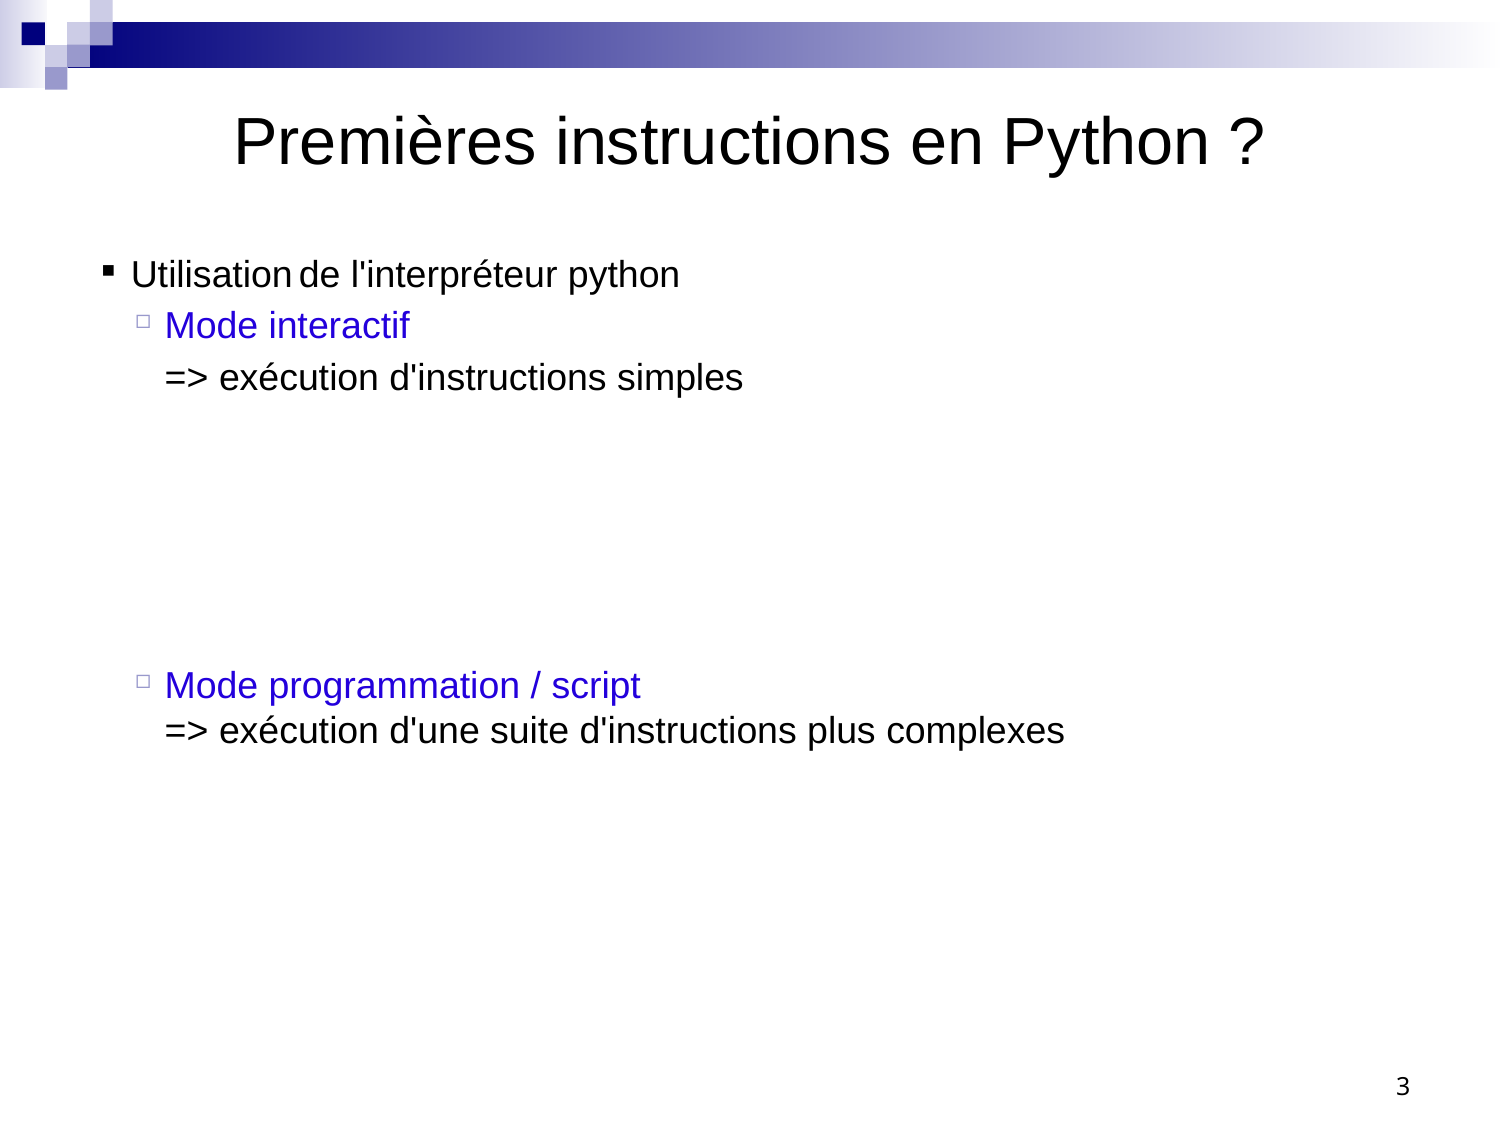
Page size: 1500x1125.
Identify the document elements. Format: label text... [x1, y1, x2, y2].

list Utilisation de l'interpréteur python Mode interactif => exécution d'instructions simples Mode programmation / script => exécution d'une suite d'instructions plus complexes [86, 242, 1353, 768]
title Premières instructions en Python ? [75, 69, 1426, 207]
